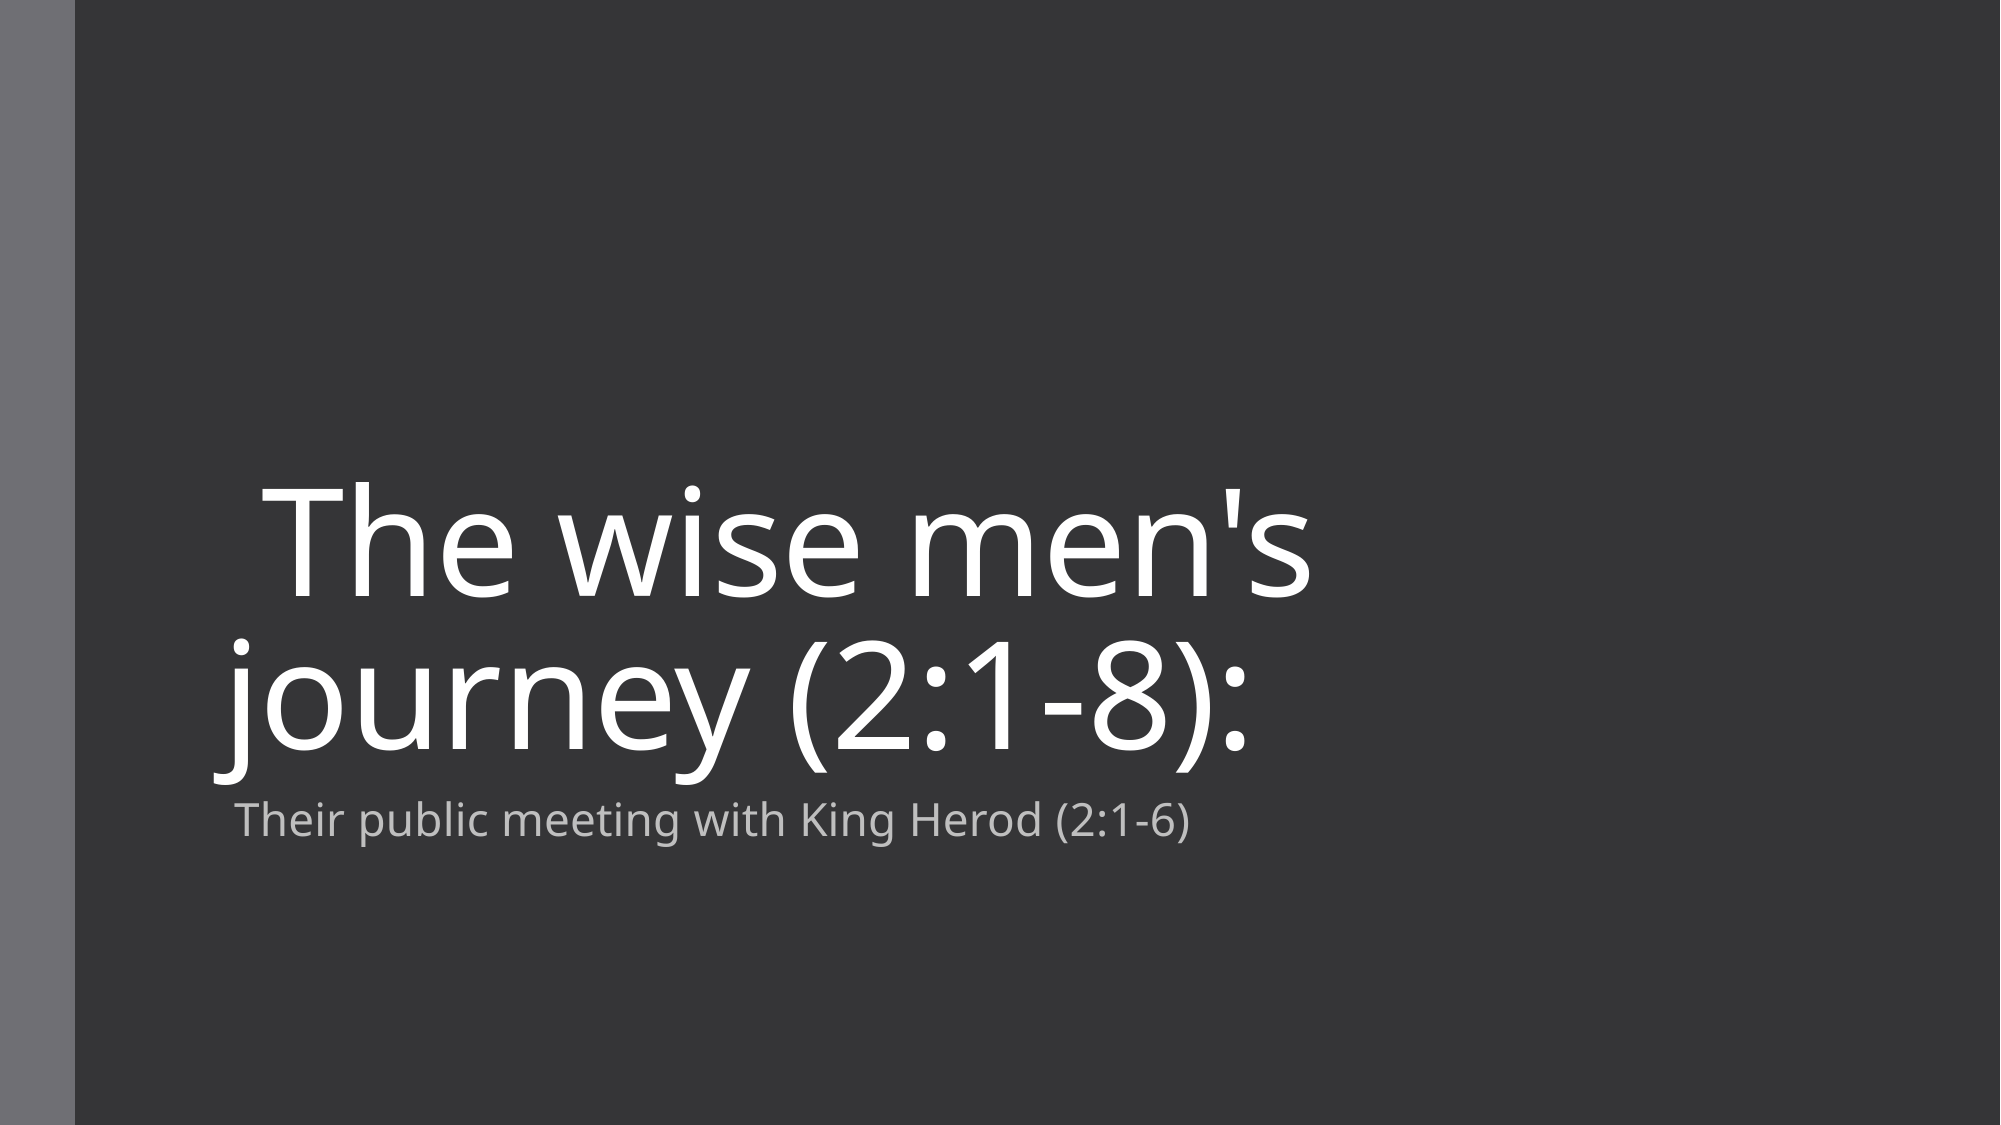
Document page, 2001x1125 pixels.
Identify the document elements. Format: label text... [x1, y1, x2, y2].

subtitle Their public meeting with King Herod (2:1-6) [206, 787, 1752, 1066]
title The wise men's journey (2:1-8): [206, 124, 1752, 787]
